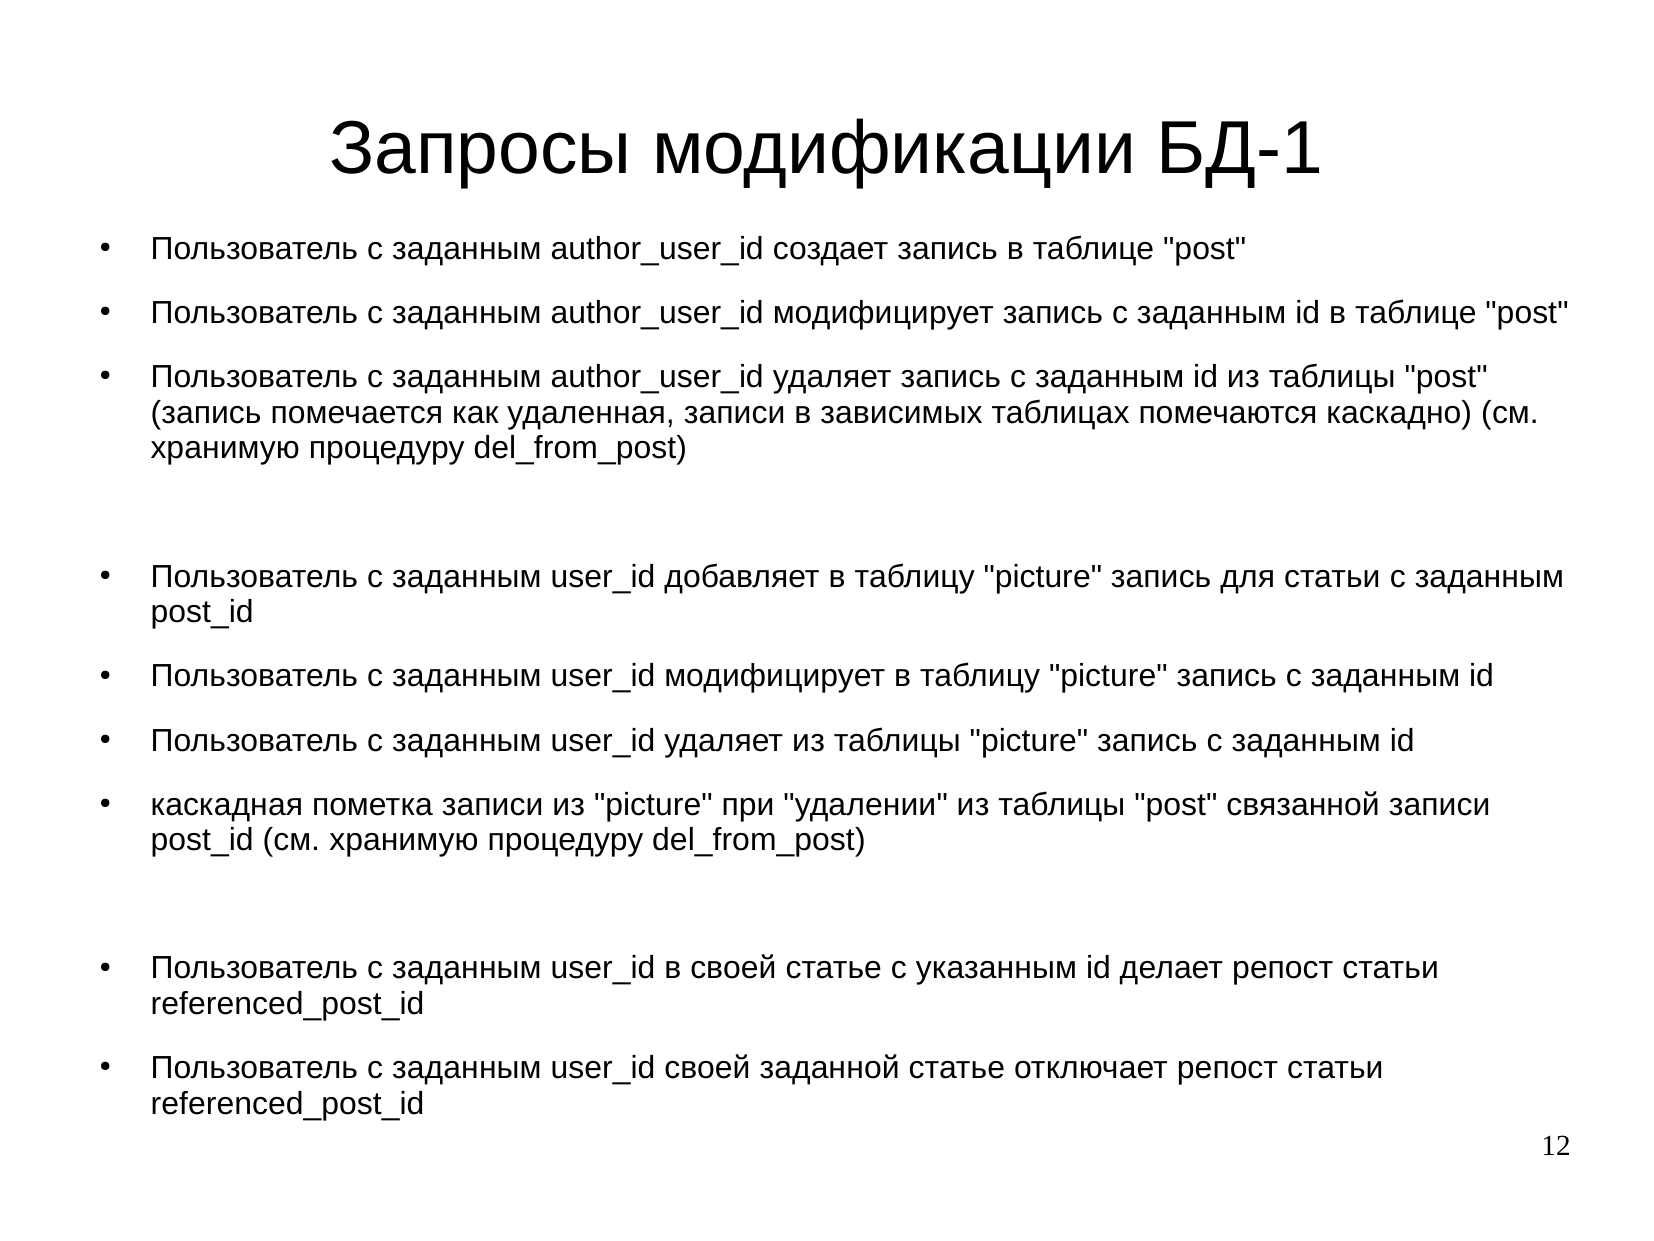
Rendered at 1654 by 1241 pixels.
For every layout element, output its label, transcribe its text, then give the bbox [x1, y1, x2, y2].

list Пользователь с заданным author_user_id создает запись в таблице "post" Пользователь с заданным author_user_id модифицирует запись с заданным id в таблице "post" Пользователь с заданным author_user_id удаляет запись с заданным id из таблицы "post" (запись помечается как удаленная, записи в зависимых таблицах помечаются каскадно) (см. хранимую процедуру del_from_post) Пользователь с заданным user_id добавляет в таблицу "picture" запись для статьи с заданным post_id Пользователь с заданным user_id модифицирует в таблицу "picture" запись с заданным id Пользователь с заданным user_id удаляет из таблицы "picture" запись с заданным id каскадная пометка записи из "picture" при "удалении" из таблицы "post" связанной записи post_id (см. хранимую процедуру del_from_post) Пользователь с заданным user_id в своей статье с указанным id делает репост статьи referenced_post_id Пользователь с заданным user_id своей заданной статье отключает репост статьи referenced_post_id [82, 230, 1571, 1140]
title Запросы модификации БД-1 [82, 43, 1571, 230]
